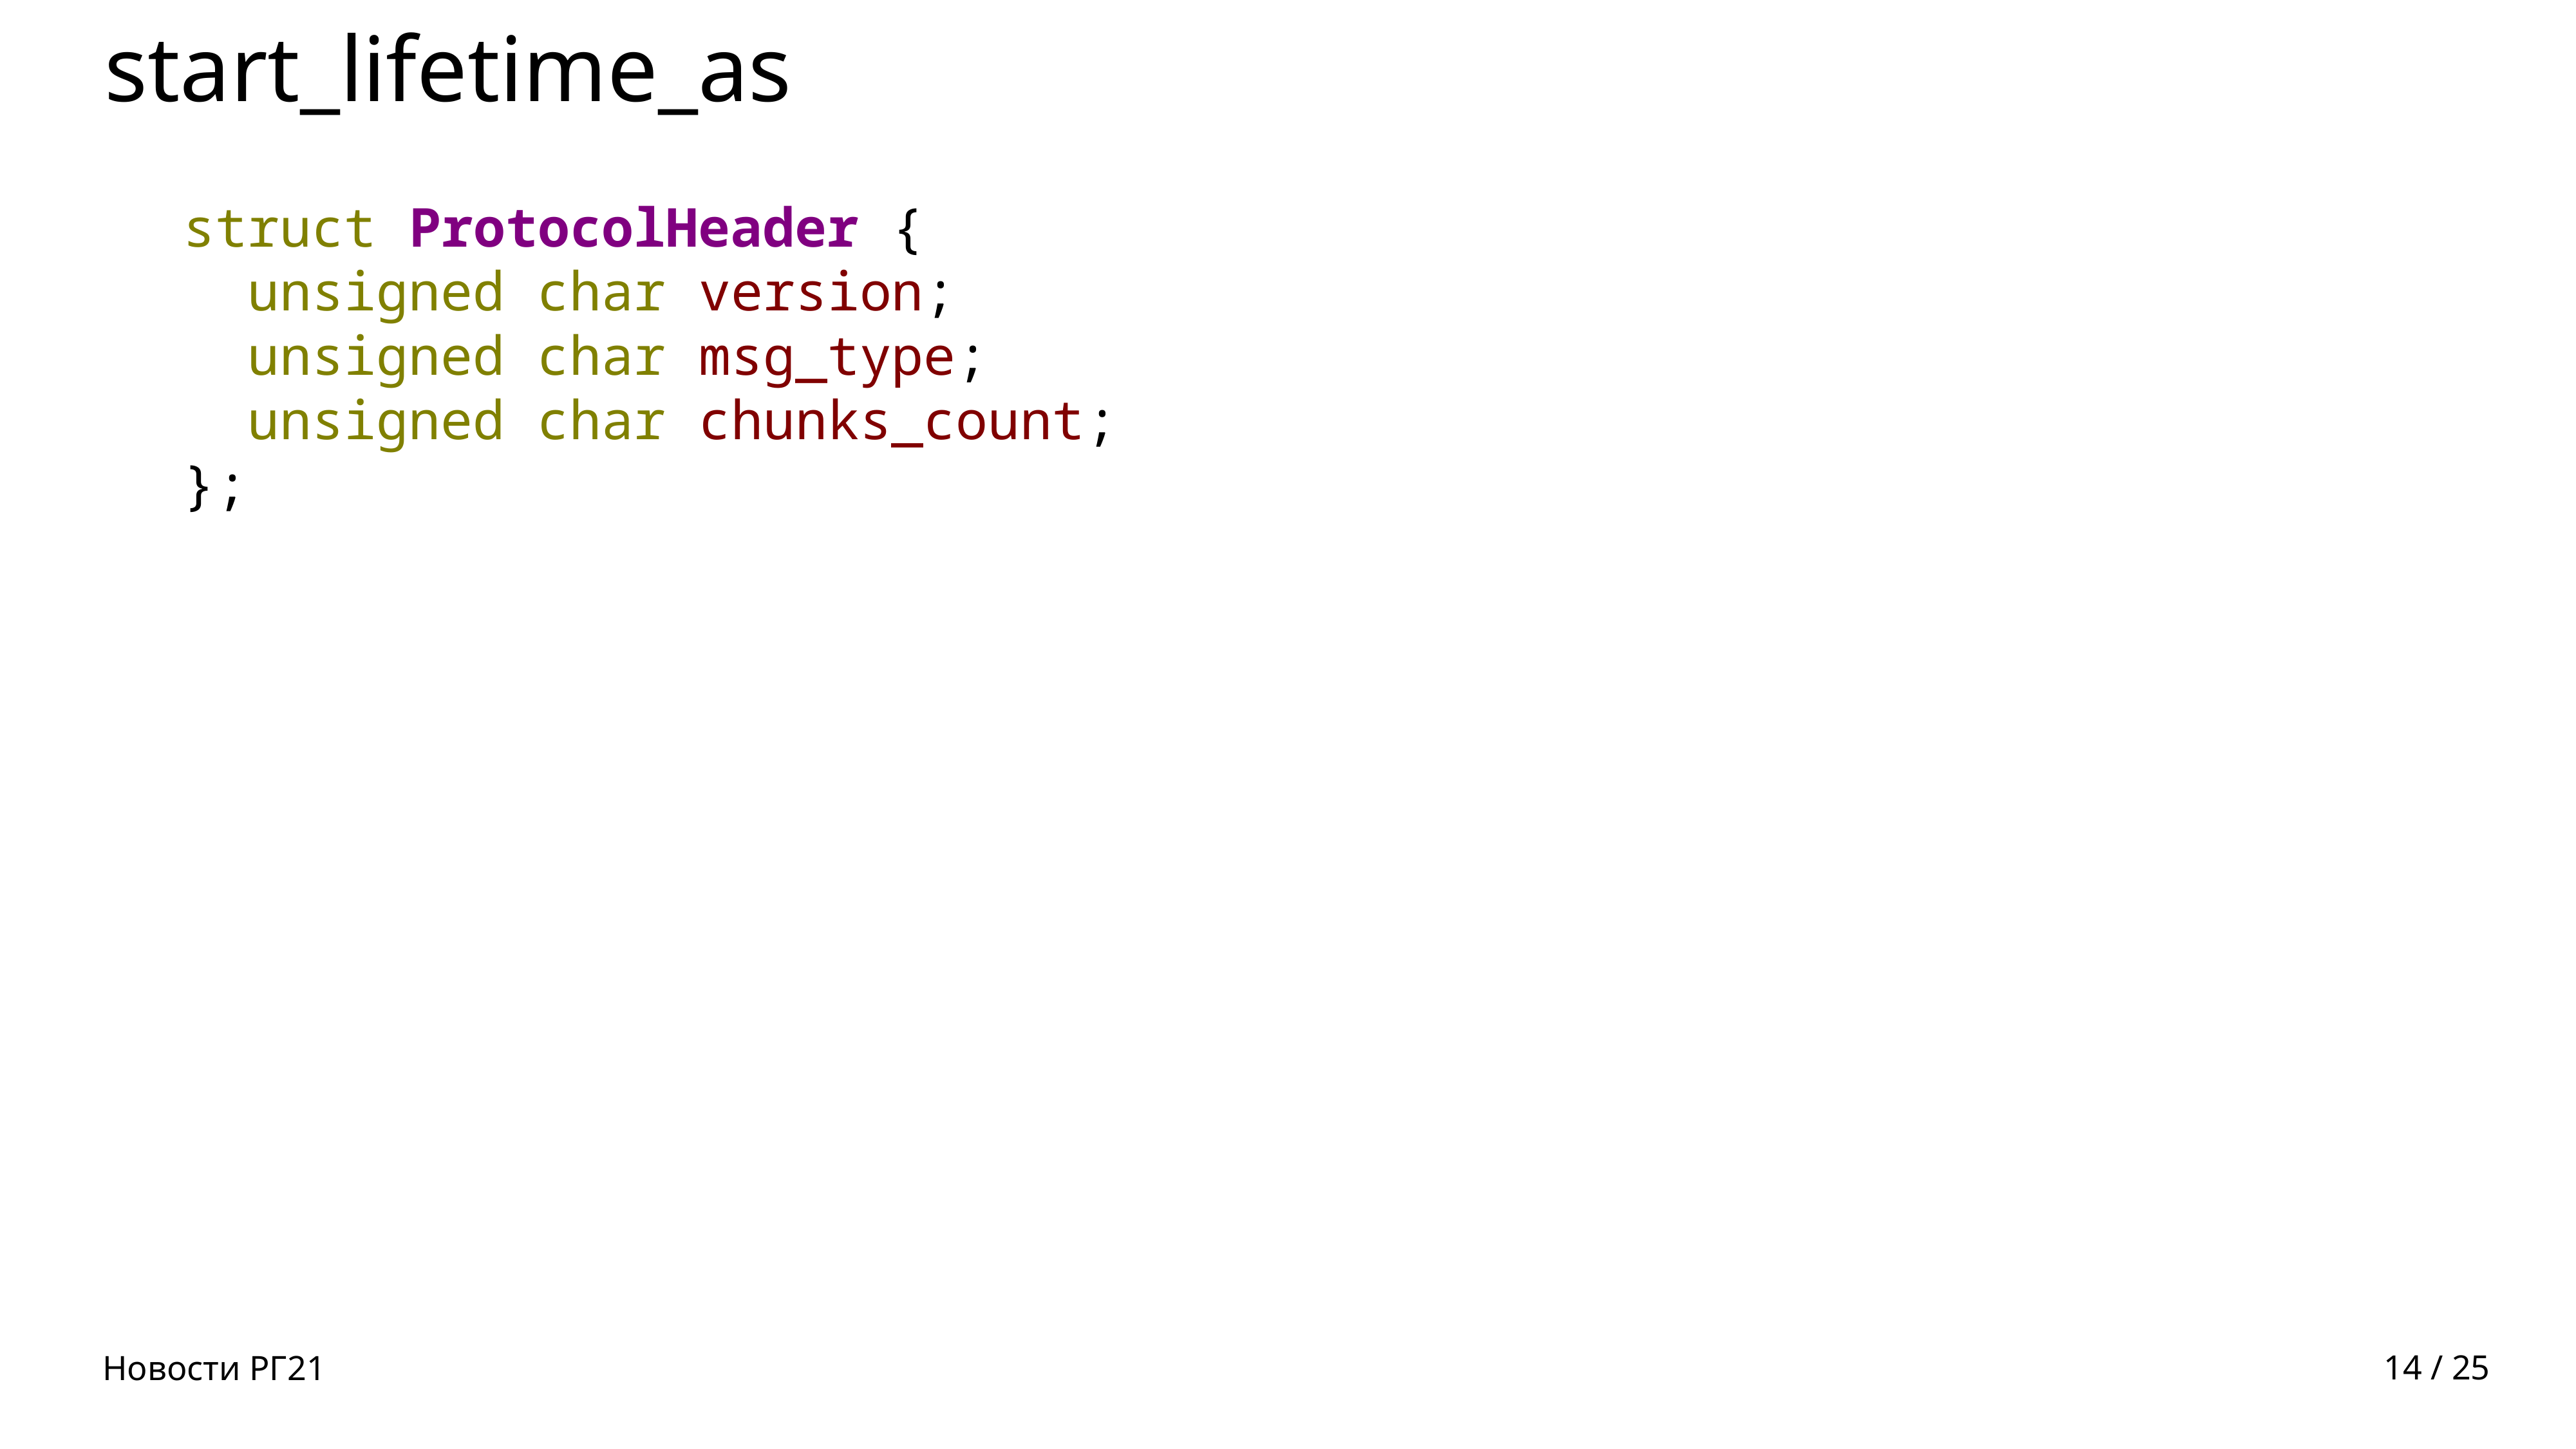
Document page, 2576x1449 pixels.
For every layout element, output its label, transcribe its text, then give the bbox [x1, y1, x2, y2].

title start_lifetime_as [95, 19, 2576, 155]
list Новости РГ21 [93, 1338, 1190, 1393]
text_box struct ProtocolHeader { unsigned char version; unsigned char msg_type; unsigned char chunks_count; }; [174, 188, 2410, 1259]
list <number> / 25 [1403, 1338, 2500, 1393]
